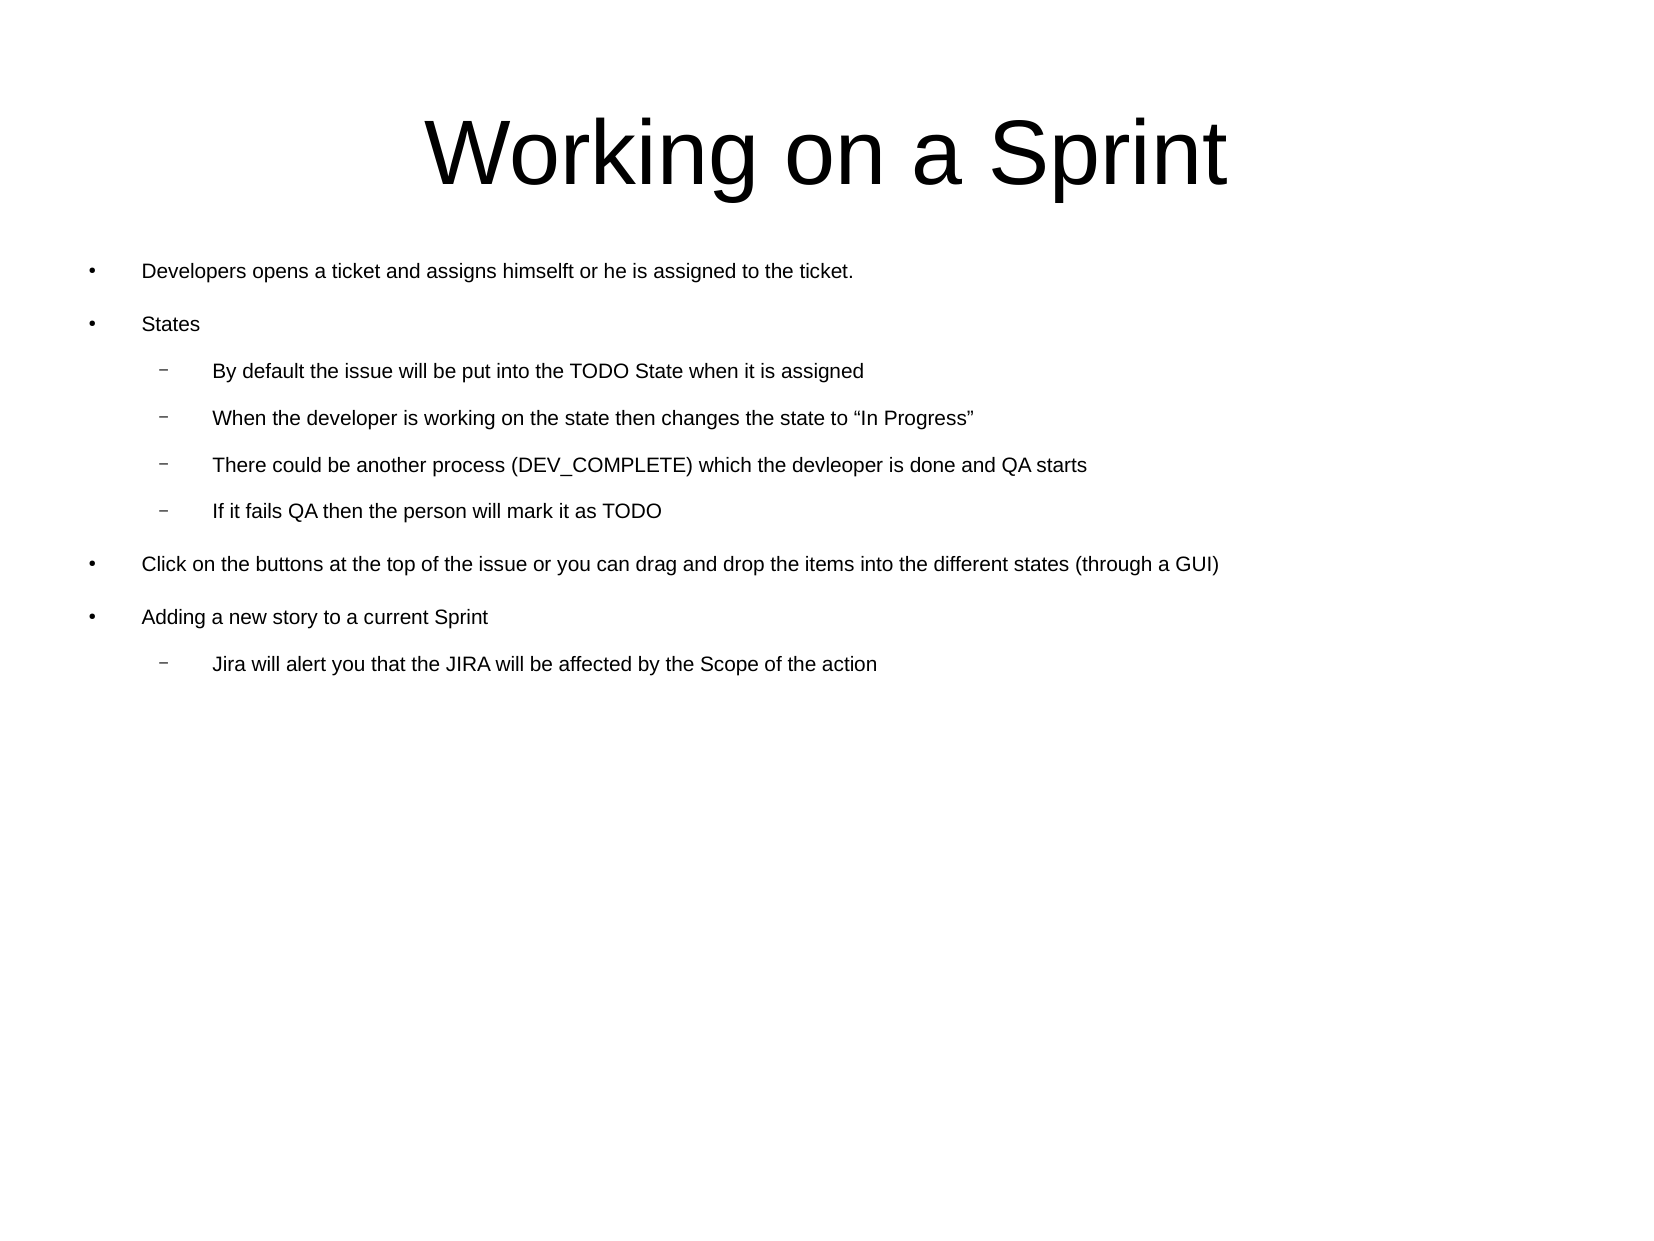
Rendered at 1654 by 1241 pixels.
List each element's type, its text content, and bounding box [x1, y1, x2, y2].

list Developers opens a ticket and assigns himselft or he is assigned to the ticket. States By default the issue will be put into the TODO State when it is assigned When the developer is working on the state then changes the state to “In Progress” There could be another process (DEV_COMPLETE) which the devleoper is done and QA starts If it fails QA then the person will mark it as TODO Click on the buttons at the top of the issue or you can drag and drop the items into the different states (through a GUI) Adding a new story to a current Sprint Jira will alert you that the JIRA will be affected by the Scope of the action [70, 259, 1560, 1187]
title Working on a Sprint [82, 49, 1571, 257]
